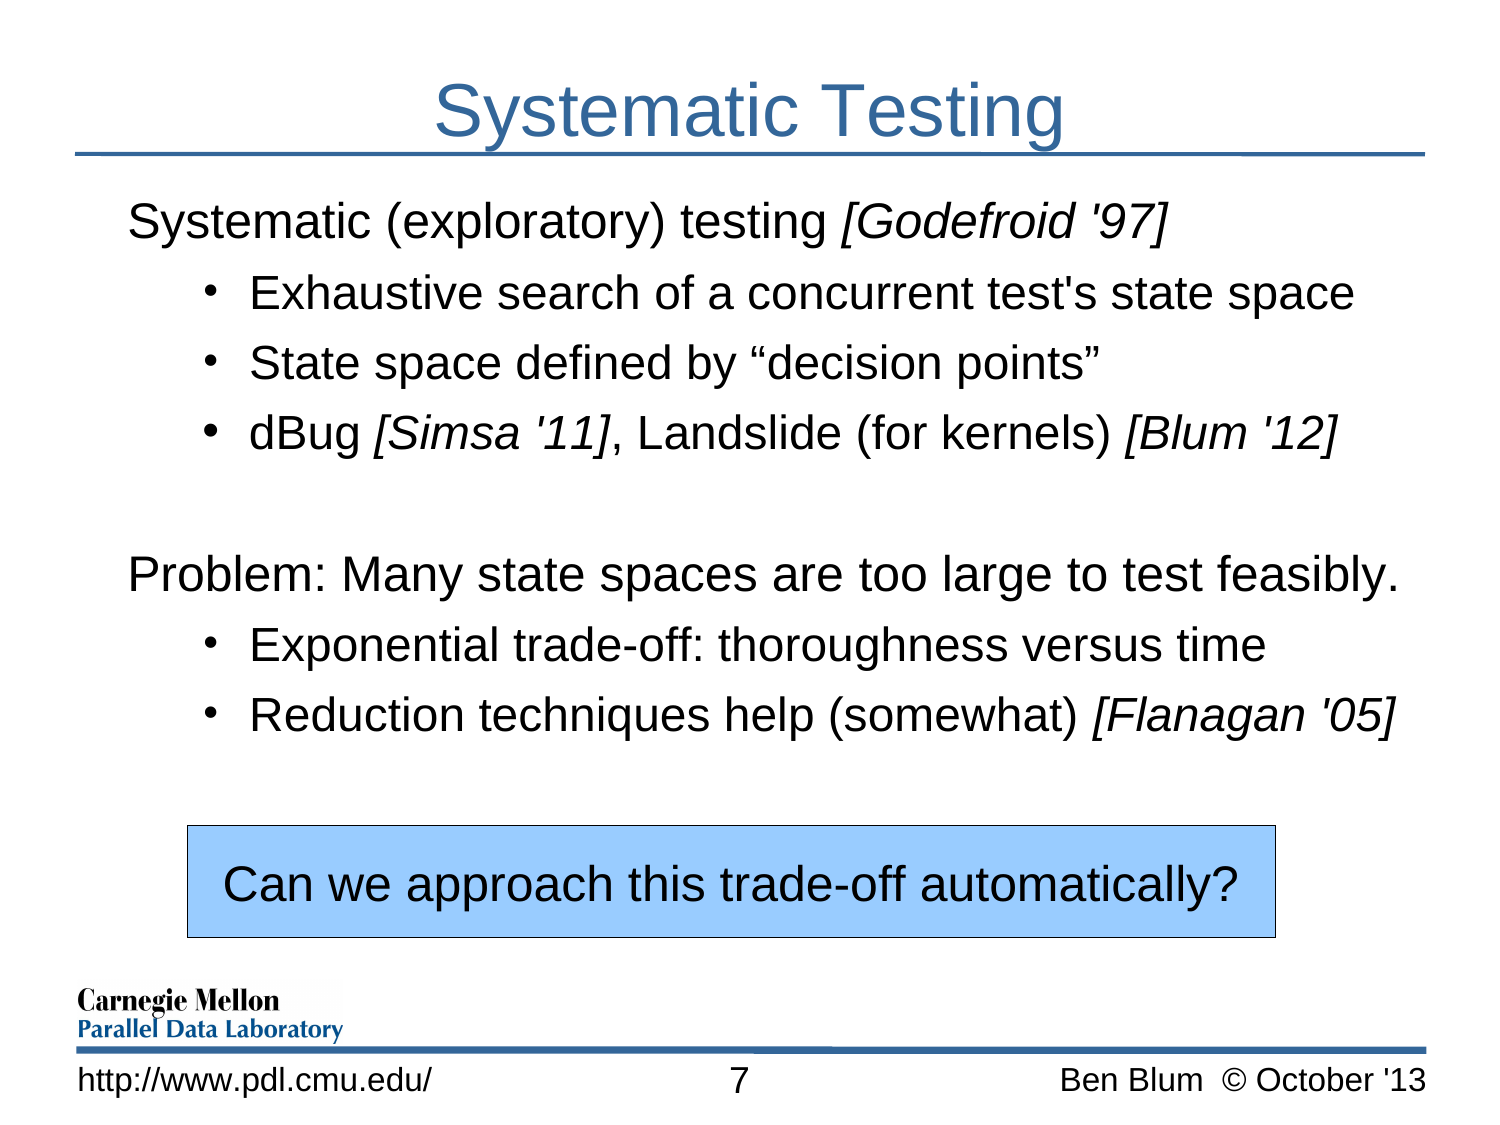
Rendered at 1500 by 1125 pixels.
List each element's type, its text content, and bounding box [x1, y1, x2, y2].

title Systematic Testing [112, 49, 1388, 163]
picture [77, 979, 343, 1044]
list Systematic (exploratory) testing [Godefroid '97] Exhaustive search of a concurrent test's state space State space defined by “decision points” dBug [Simsa '11], Landslide (for kernels) [Blum '12] Problem: Many state spaces are too large to test feasibly. Exponential trade-off: thoroughness versus time Reduction techniques help (somewhat) [Flanagan '05] [112, 181, 1426, 938]
text_box Can we approach this trade-off automatically? [187, 825, 1276, 938]
